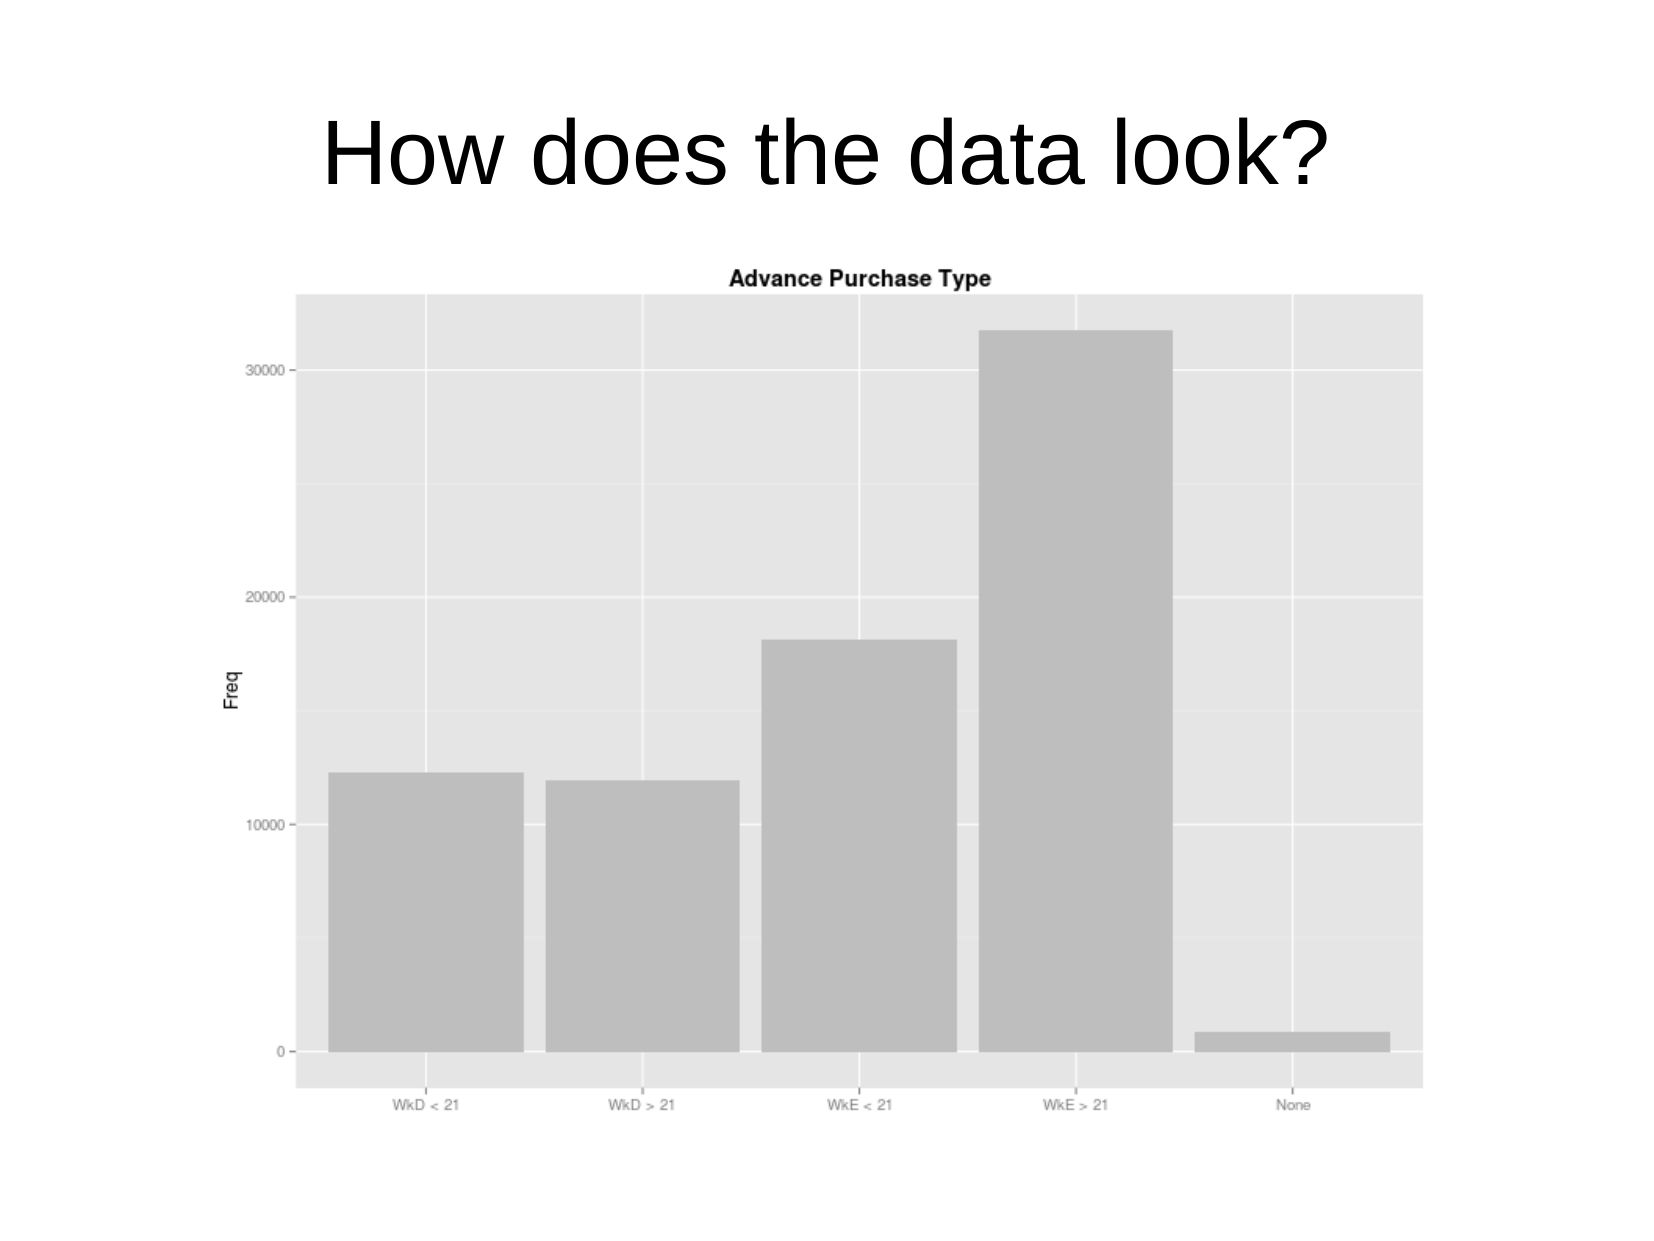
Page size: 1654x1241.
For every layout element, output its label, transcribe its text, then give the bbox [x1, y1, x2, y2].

picture [202, 232, 1453, 1141]
title How does the data look? [82, 49, 1571, 257]
